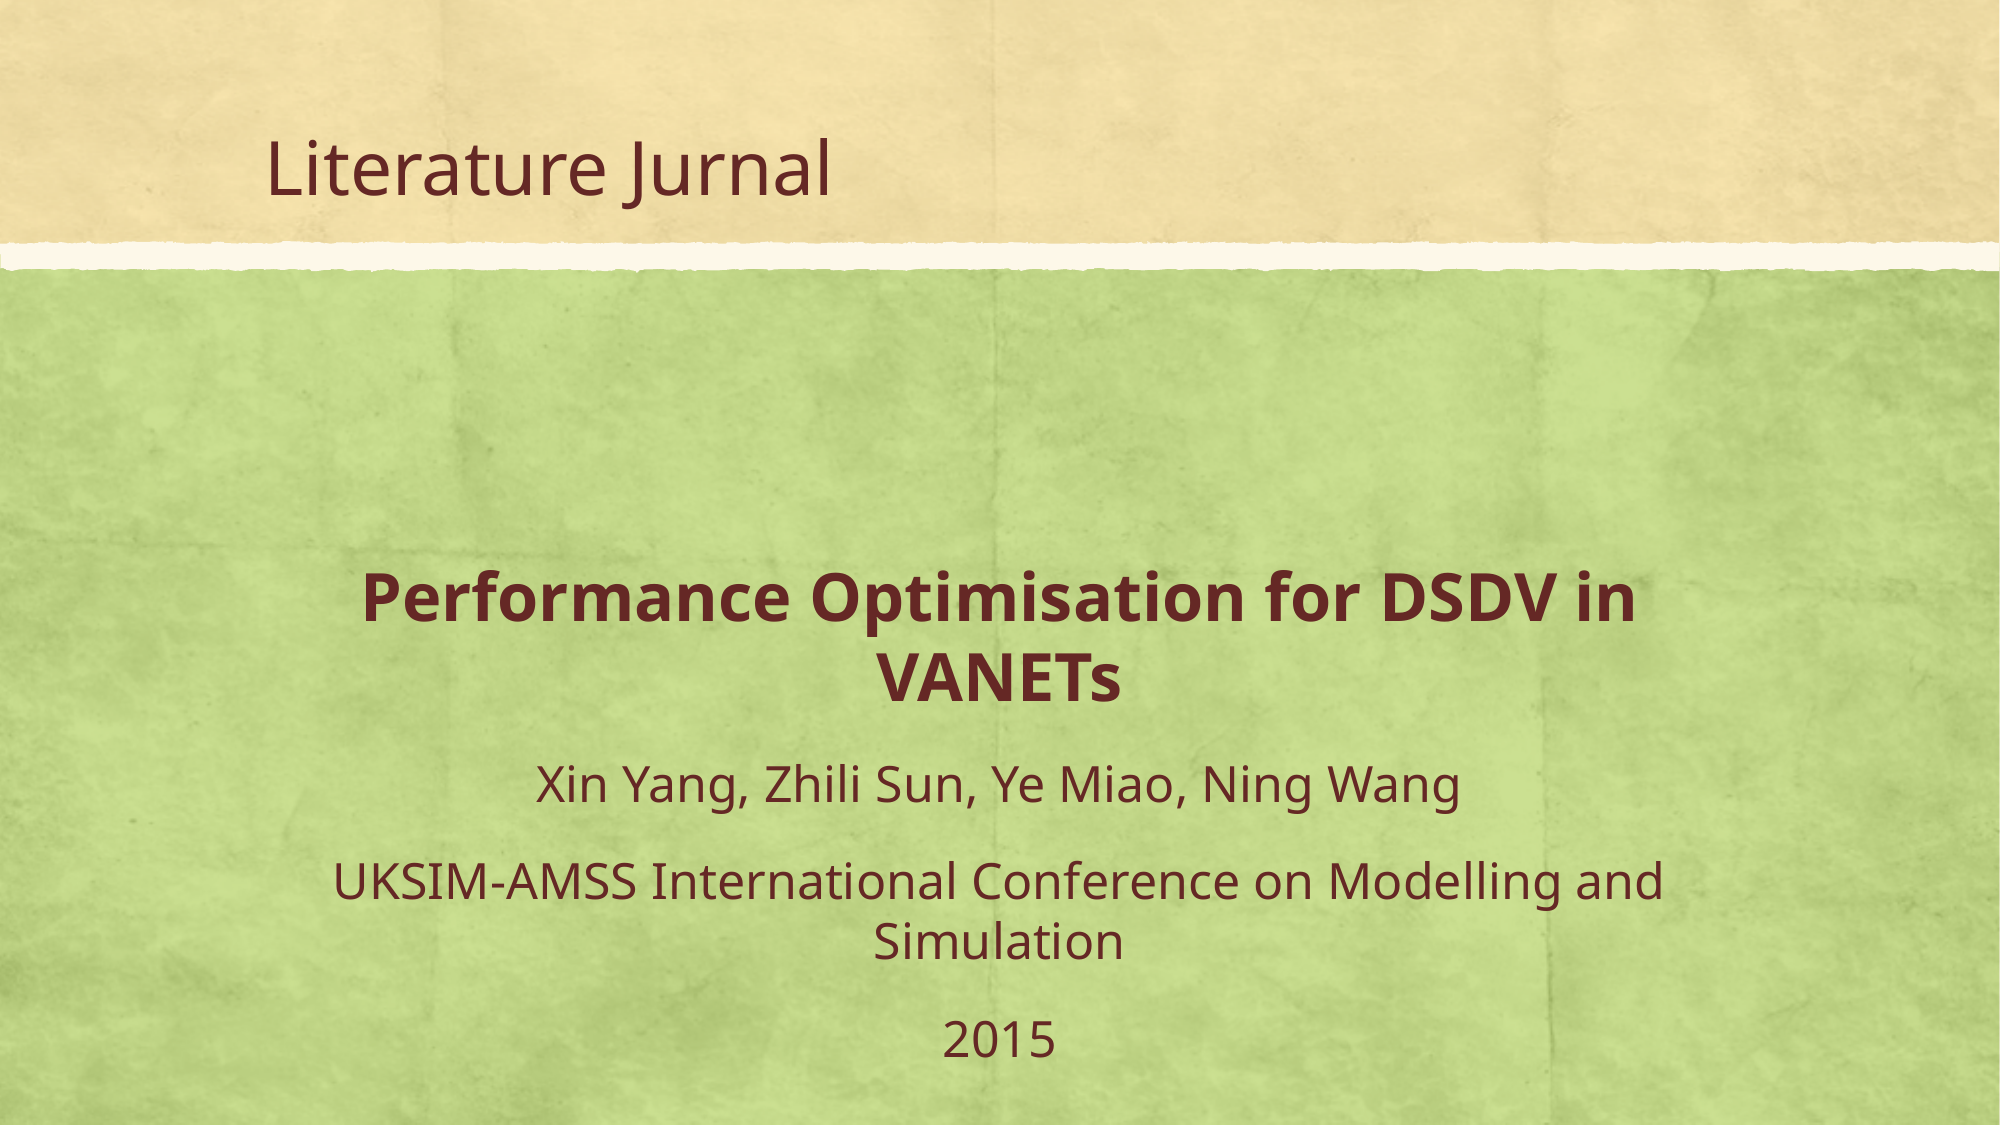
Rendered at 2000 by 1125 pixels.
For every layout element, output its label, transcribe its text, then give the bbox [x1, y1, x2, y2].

list Performance Optimisation for DSDV in VANETs Xin Yang, Zhili Sun, Ye Miao, Ning Wang UKSIM-AMSS International Conference on Modelling and Simulation 2015 [249, 312, 1750, 1013]
picture [0, 0, 2000, 249]
title Literature Jurnal [249, 31, 1750, 219]
